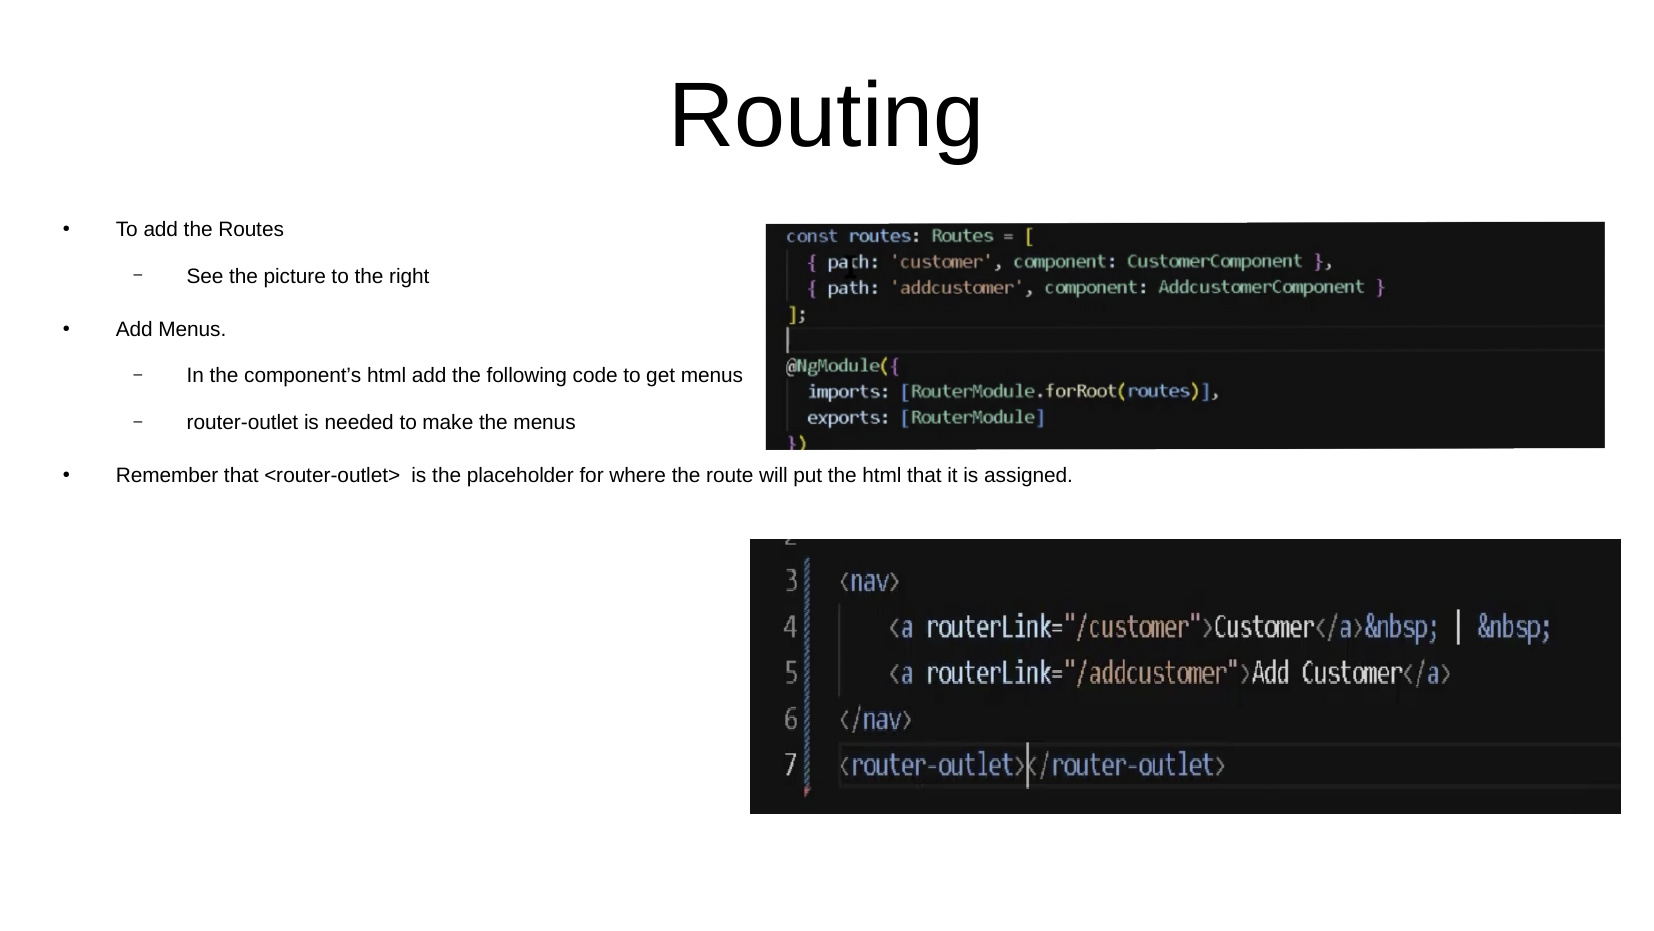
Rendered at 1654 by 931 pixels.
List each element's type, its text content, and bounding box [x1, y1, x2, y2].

picture [765, 222, 1605, 451]
picture [750, 539, 1621, 814]
list To add the Routes See the picture to the right Add Menus. In the component’s html add the following code to get menus router-outlet is needed to make the menus Remember that <router-outlet> is the placeholder for where the route will put the html that it is assigned. [45, 217, 1571, 931]
title Routing [82, 37, 1571, 193]
